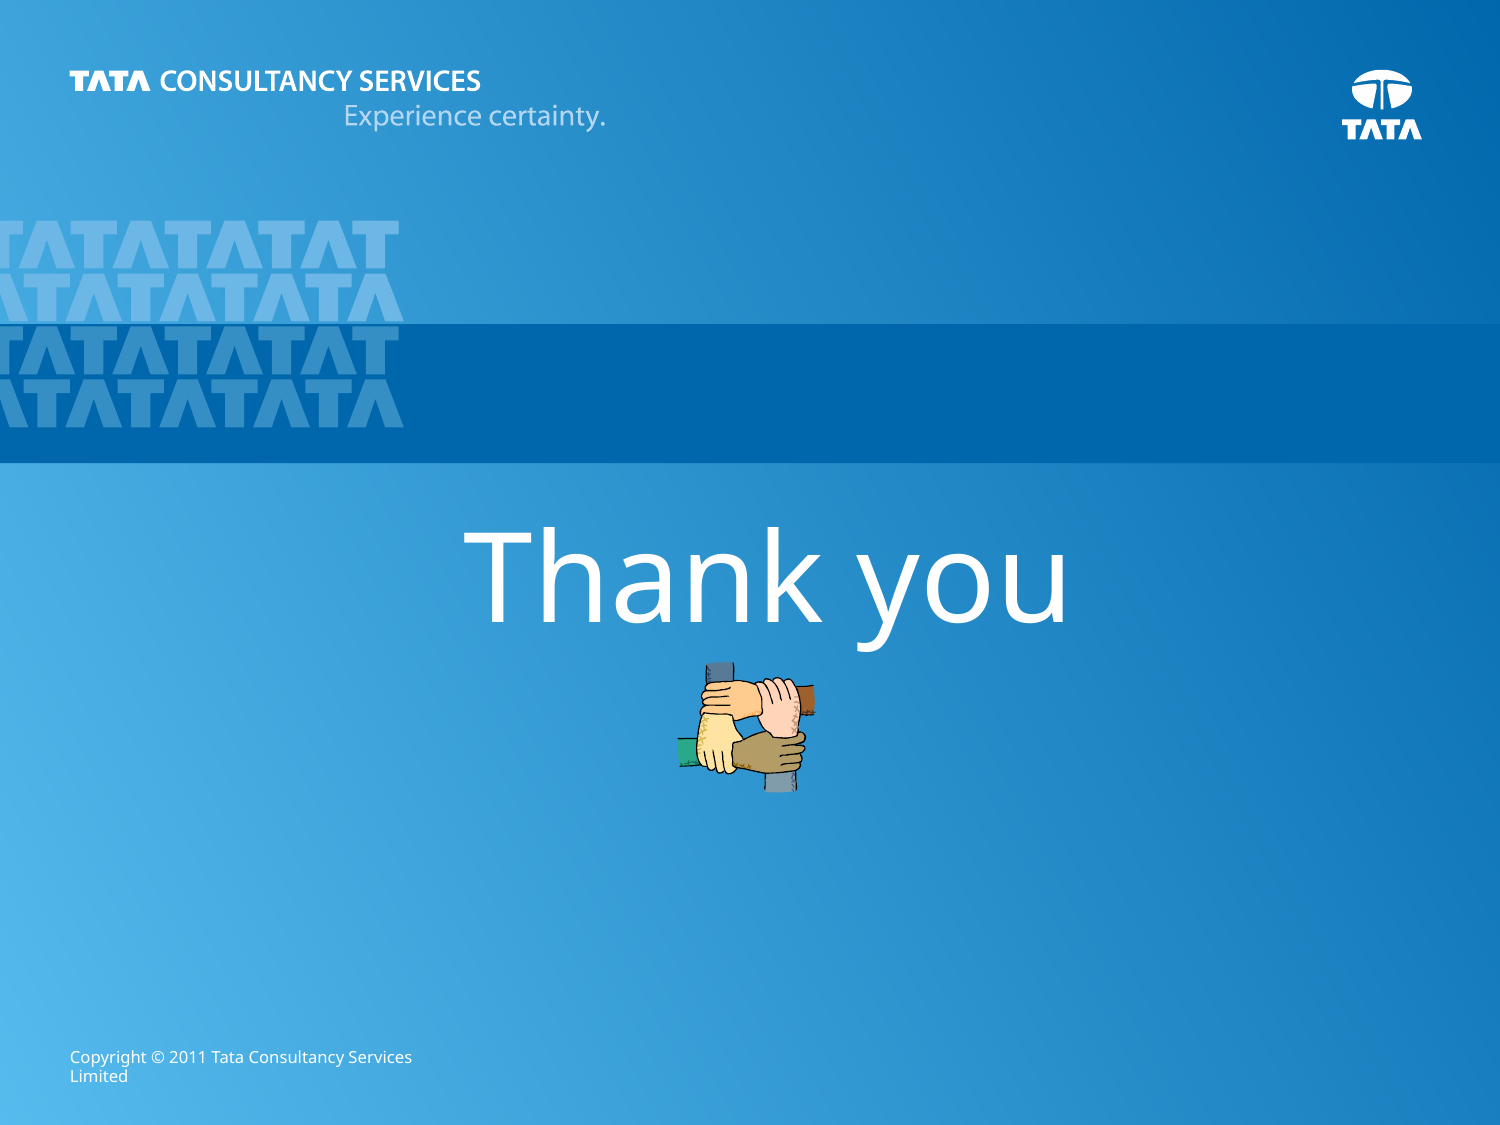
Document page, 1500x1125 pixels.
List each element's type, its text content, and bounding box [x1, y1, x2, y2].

picture [675, 660, 818, 795]
title Thank you [324, 490, 1213, 571]
